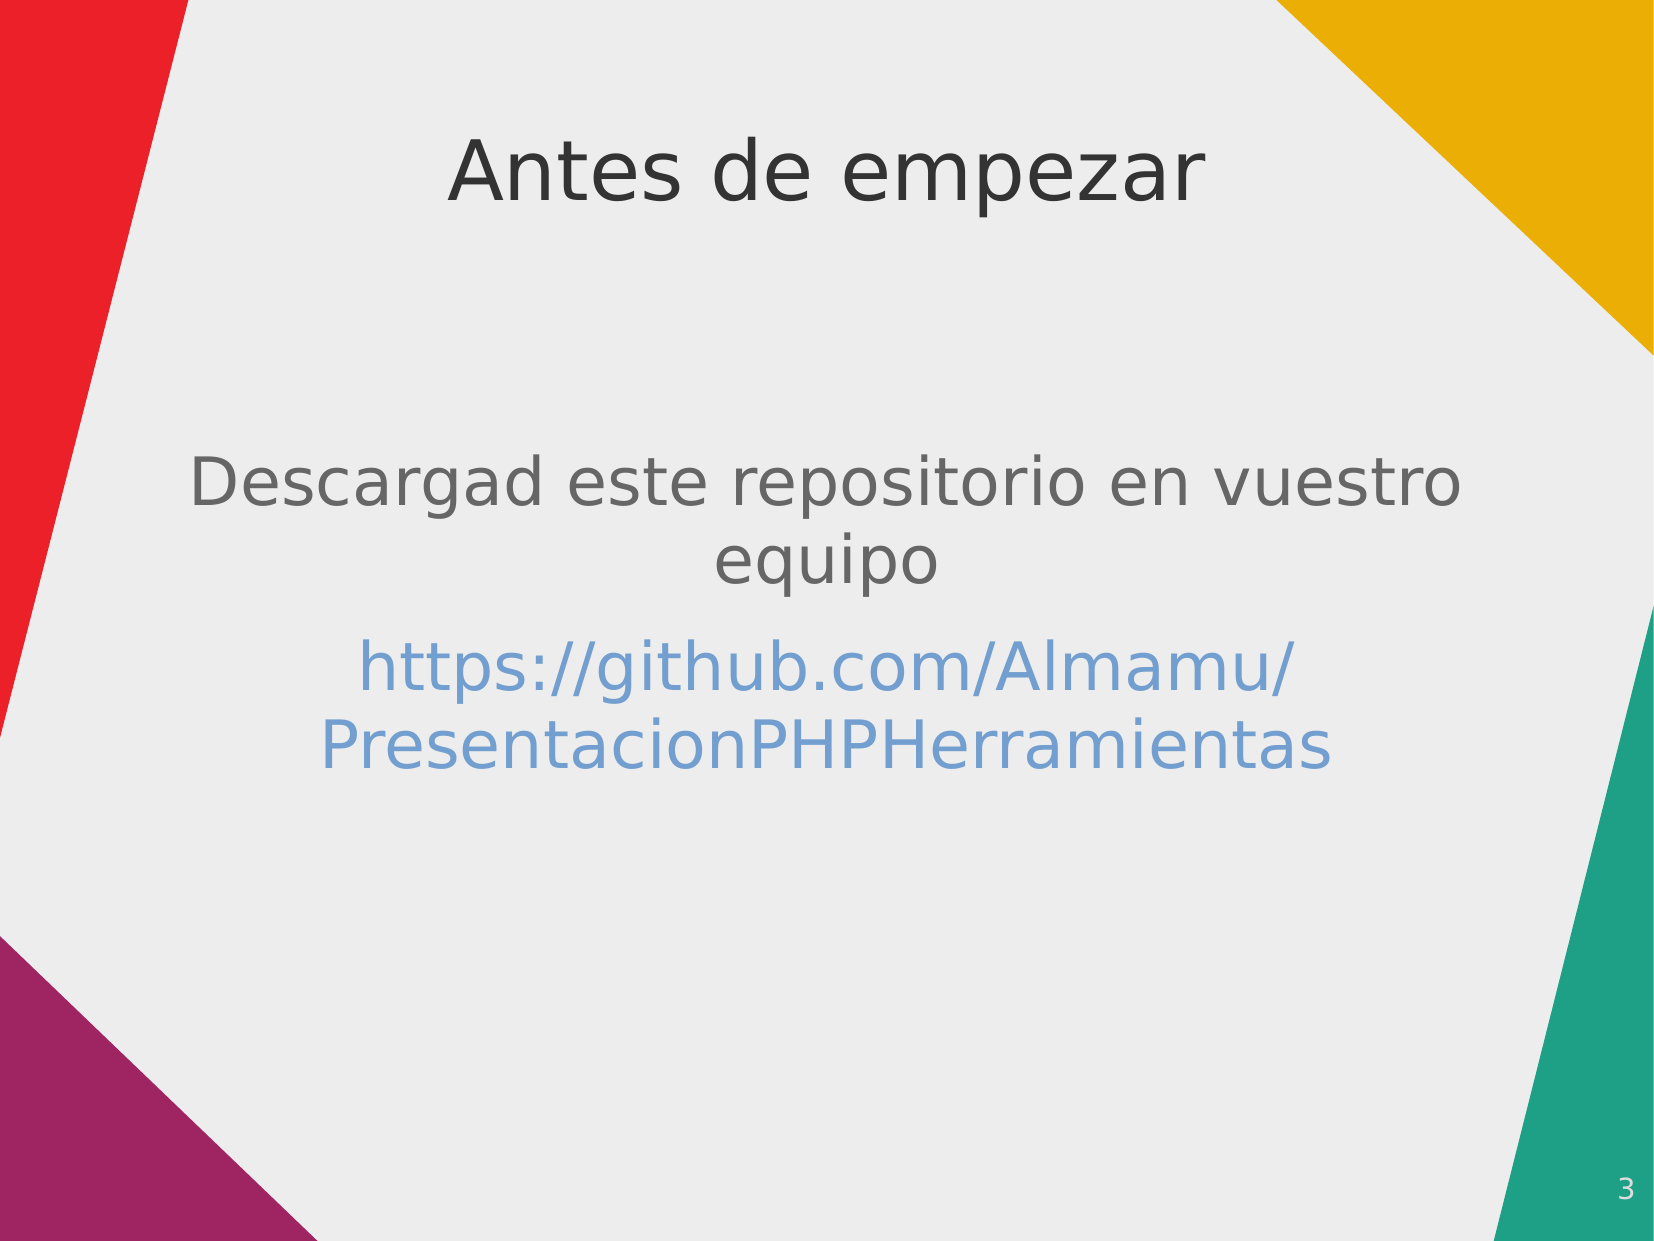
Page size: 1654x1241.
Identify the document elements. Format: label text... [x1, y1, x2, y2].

list Descargad este repositorio en vuestro equipo https://github.com/Almamu/PresentacionPHPHerramientas [114, 302, 1539, 1033]
title Antes de empezar [114, 73, 1539, 271]
